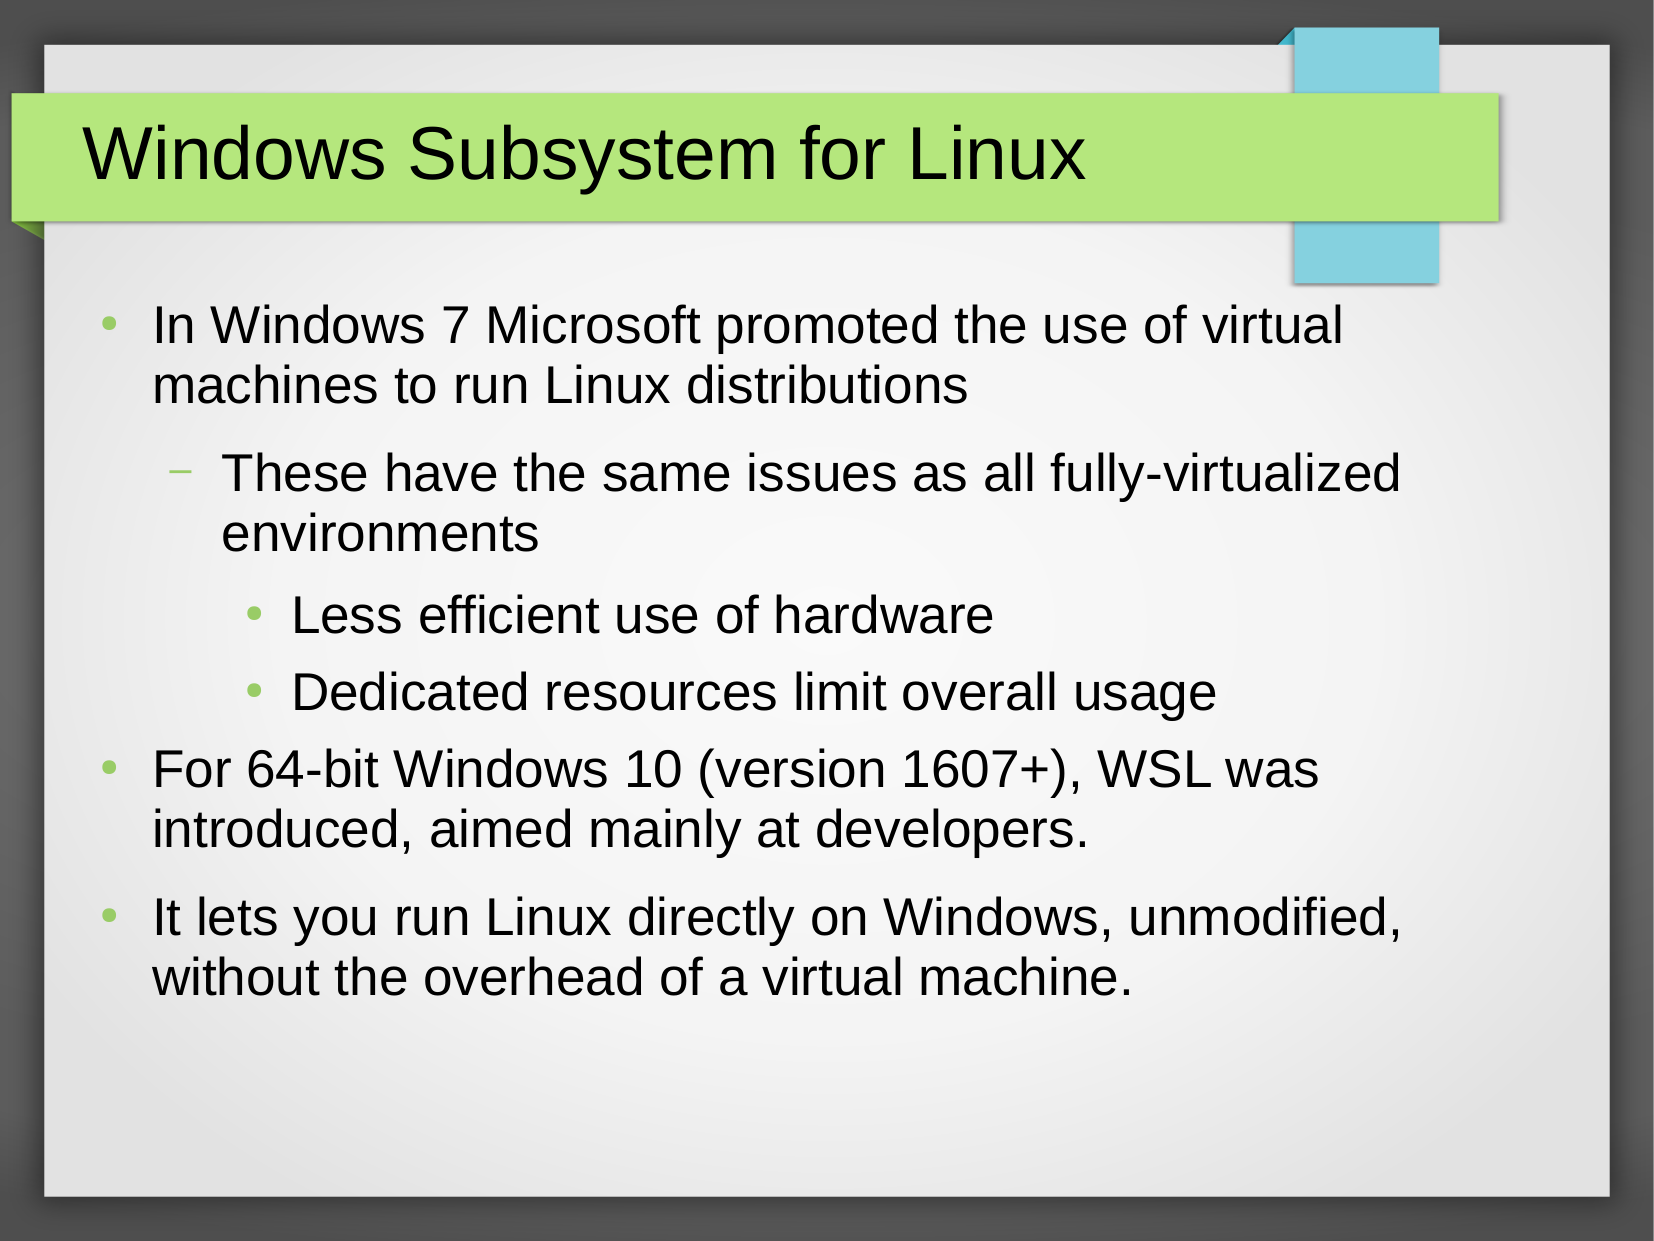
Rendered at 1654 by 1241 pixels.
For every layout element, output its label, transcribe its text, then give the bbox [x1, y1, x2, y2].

list In Windows 7 Microsoft promoted the use of virtual machines to run Linux distributions These have the same issues as all fully-virtualized environments Less efficient use of hardware Dedicated resources limit overall usage For 64-bit Windows 10 (version 1607+), WSL was introduced, aimed mainly at developers. It lets you run Linux directly on Windows, unmodified, without the overhead of a virtual machine. [82, 295, 1571, 1015]
picture [0, 0, 1654, 1241]
title Windows Subsystem for Linux [82, 94, 1264, 213]
